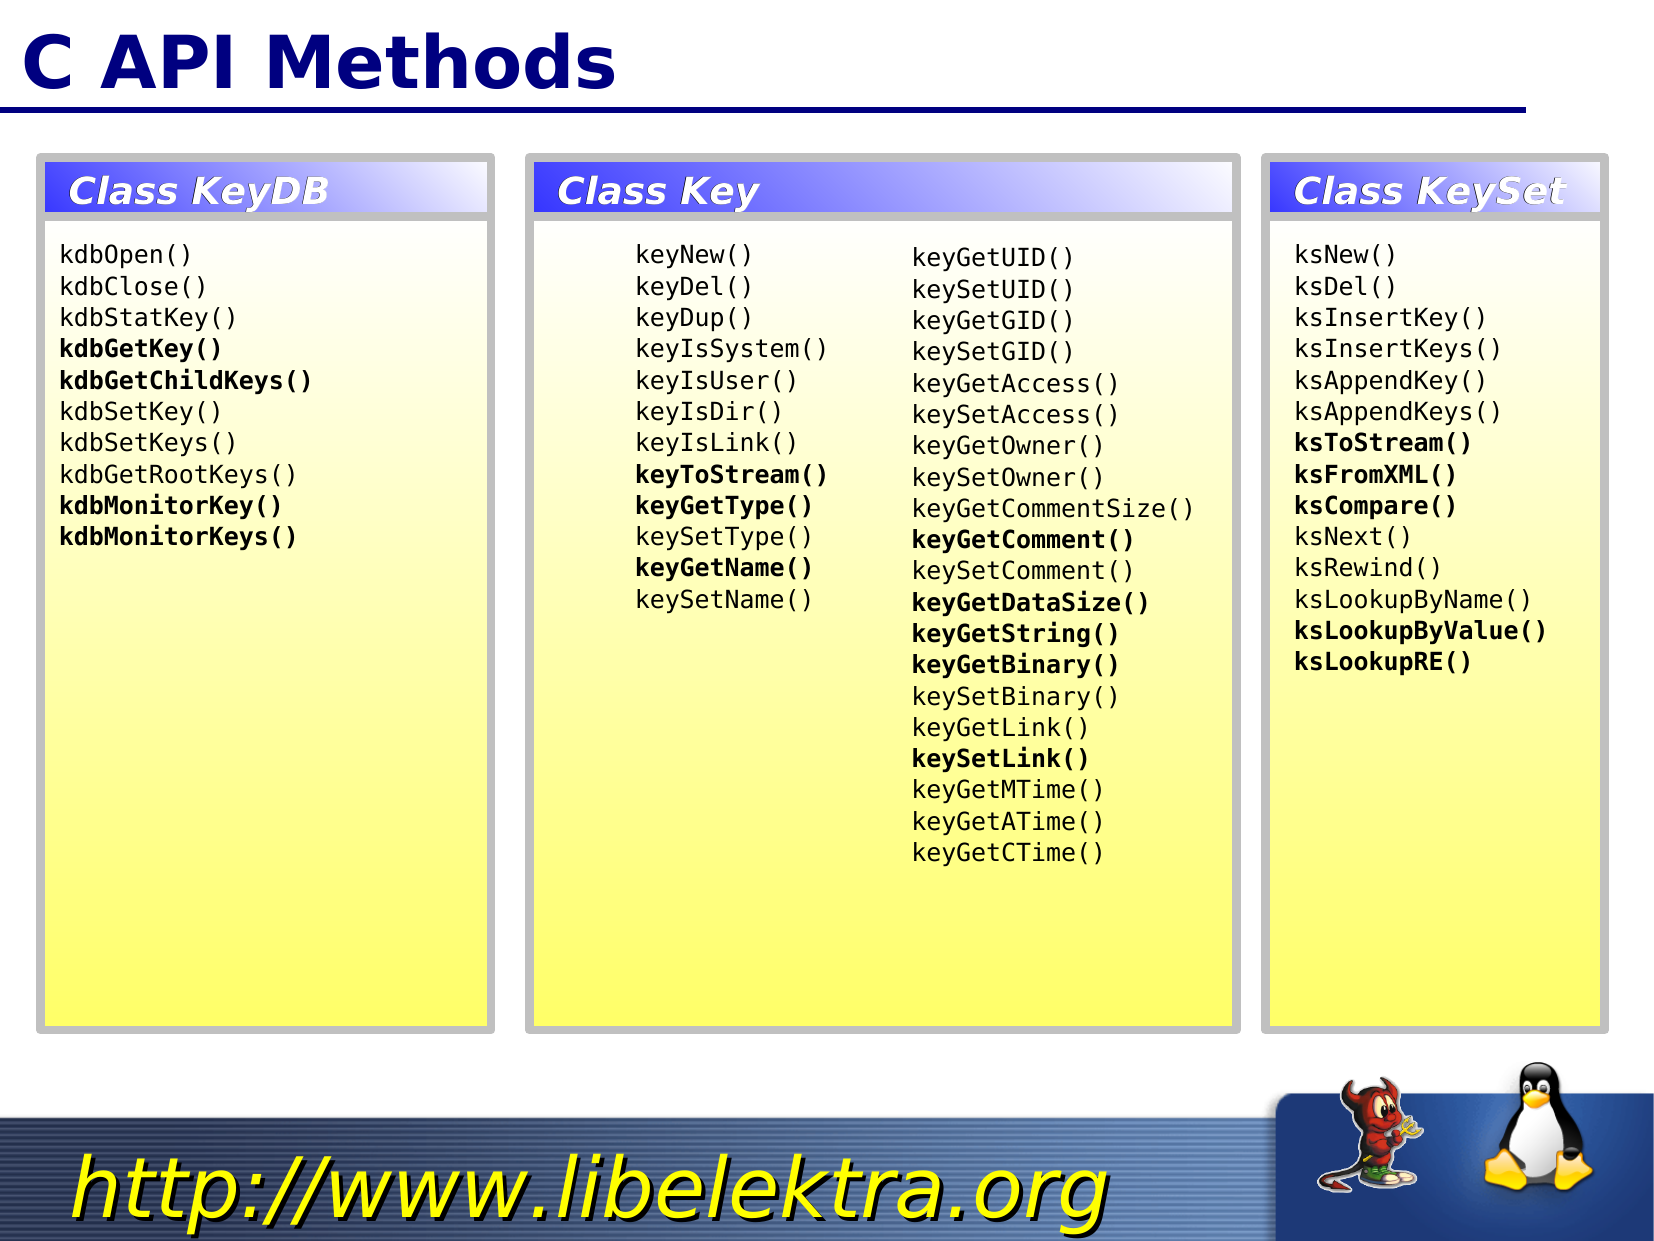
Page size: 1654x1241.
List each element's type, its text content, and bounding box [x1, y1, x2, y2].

text_box keyGetUID() keySetUID() keyGetGID() keySetGID() keyGetAccess() keySetAccess() keyGetOwner() keySetOwner() keyGetCommentSize() keyGetComment() keySetComment() keyGetDataSize() keyGetString() keyGetBinary() keySetBinary() keyGetLink() keySetLink() keyGetMTime() keyGetATime() keyGetCTime() [905, 238, 1203, 871]
text_box Class Key [557, 167, 760, 213]
text_box C API Methods [21, 14, 1611, 110]
text_box [1265, 157, 1605, 1030]
text_box [40, 157, 492, 1030]
text_box [529, 157, 1237, 1030]
text_box keyNew() keyDel() keyDup() keyIsSystem() keyIsUser() keyIsDir() keyIsLink() keyToStream() keyGetType() keySetType() keyGetName() keySetName() [544, 238, 920, 1030]
text_box Class KeySet [1293, 167, 1567, 212]
picture [0, 1061, 1654, 1241]
text_box ksNew() ksDel() ksInsertKey() ksInsertKeys() ksAppendKey() ksAppendKeys() ksToStream() ksFromXML() ksCompare() ksNext() ksRewind() ksLookupByName() ksLookupByValue() ksLookupRE() [1293, 238, 1549, 675]
text_box Class KeyDB [68, 167, 370, 212]
text_box kdbOpen() kdbClose() kdbStatKey() kdbGetKey() kdbGetChildKeys() kdbSetKey() kdbSetKeys() kdbGetRootKeys() kdbMonitorKey() kdbMonitorKeys() [58, 238, 481, 968]
